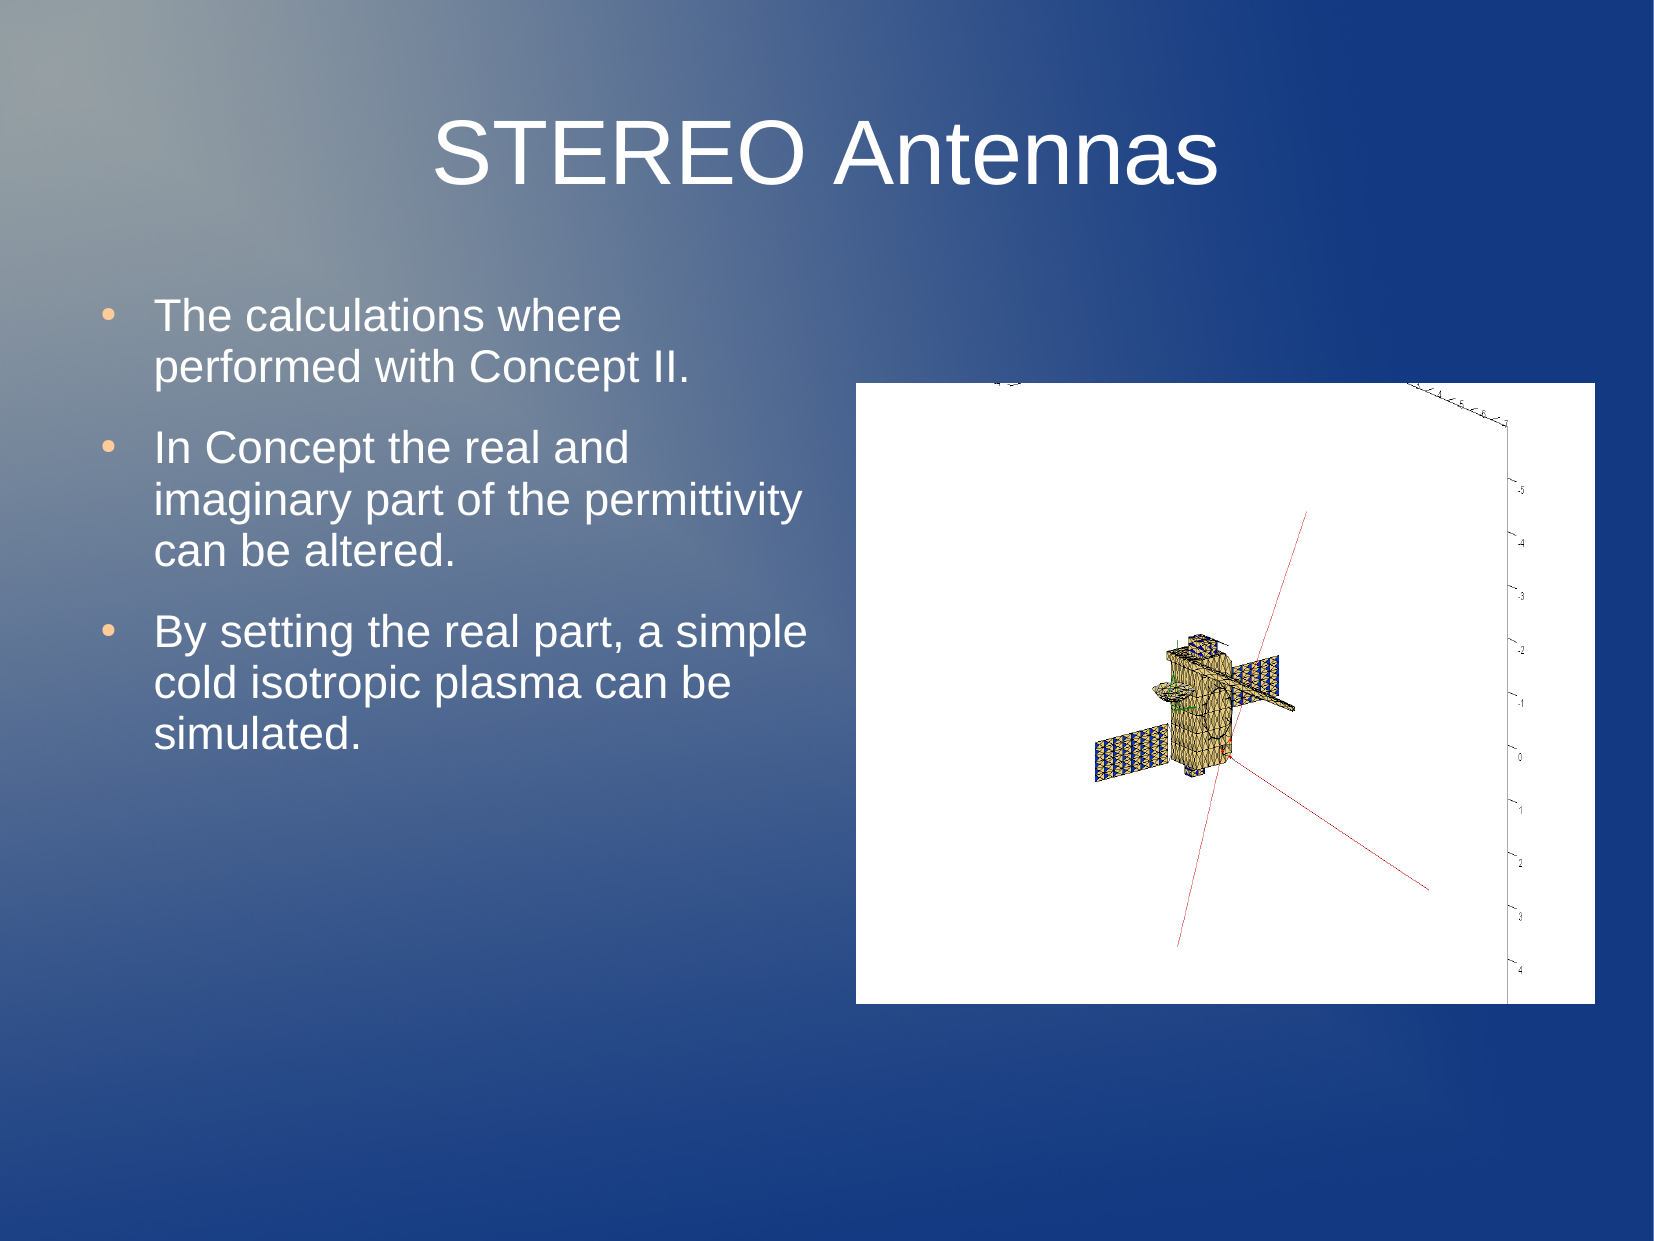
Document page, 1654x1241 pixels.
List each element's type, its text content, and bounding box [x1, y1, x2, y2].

picture [0, 0, 1654, 1241]
title STEREO Antennas [82, 49, 1571, 257]
list The calculations where performed with Concept II. In Concept the real and imaginary part of the permittivity can be altered. By setting the real part, a simple cold isotropic plasma can be simulated. [82, 290, 809, 1094]
